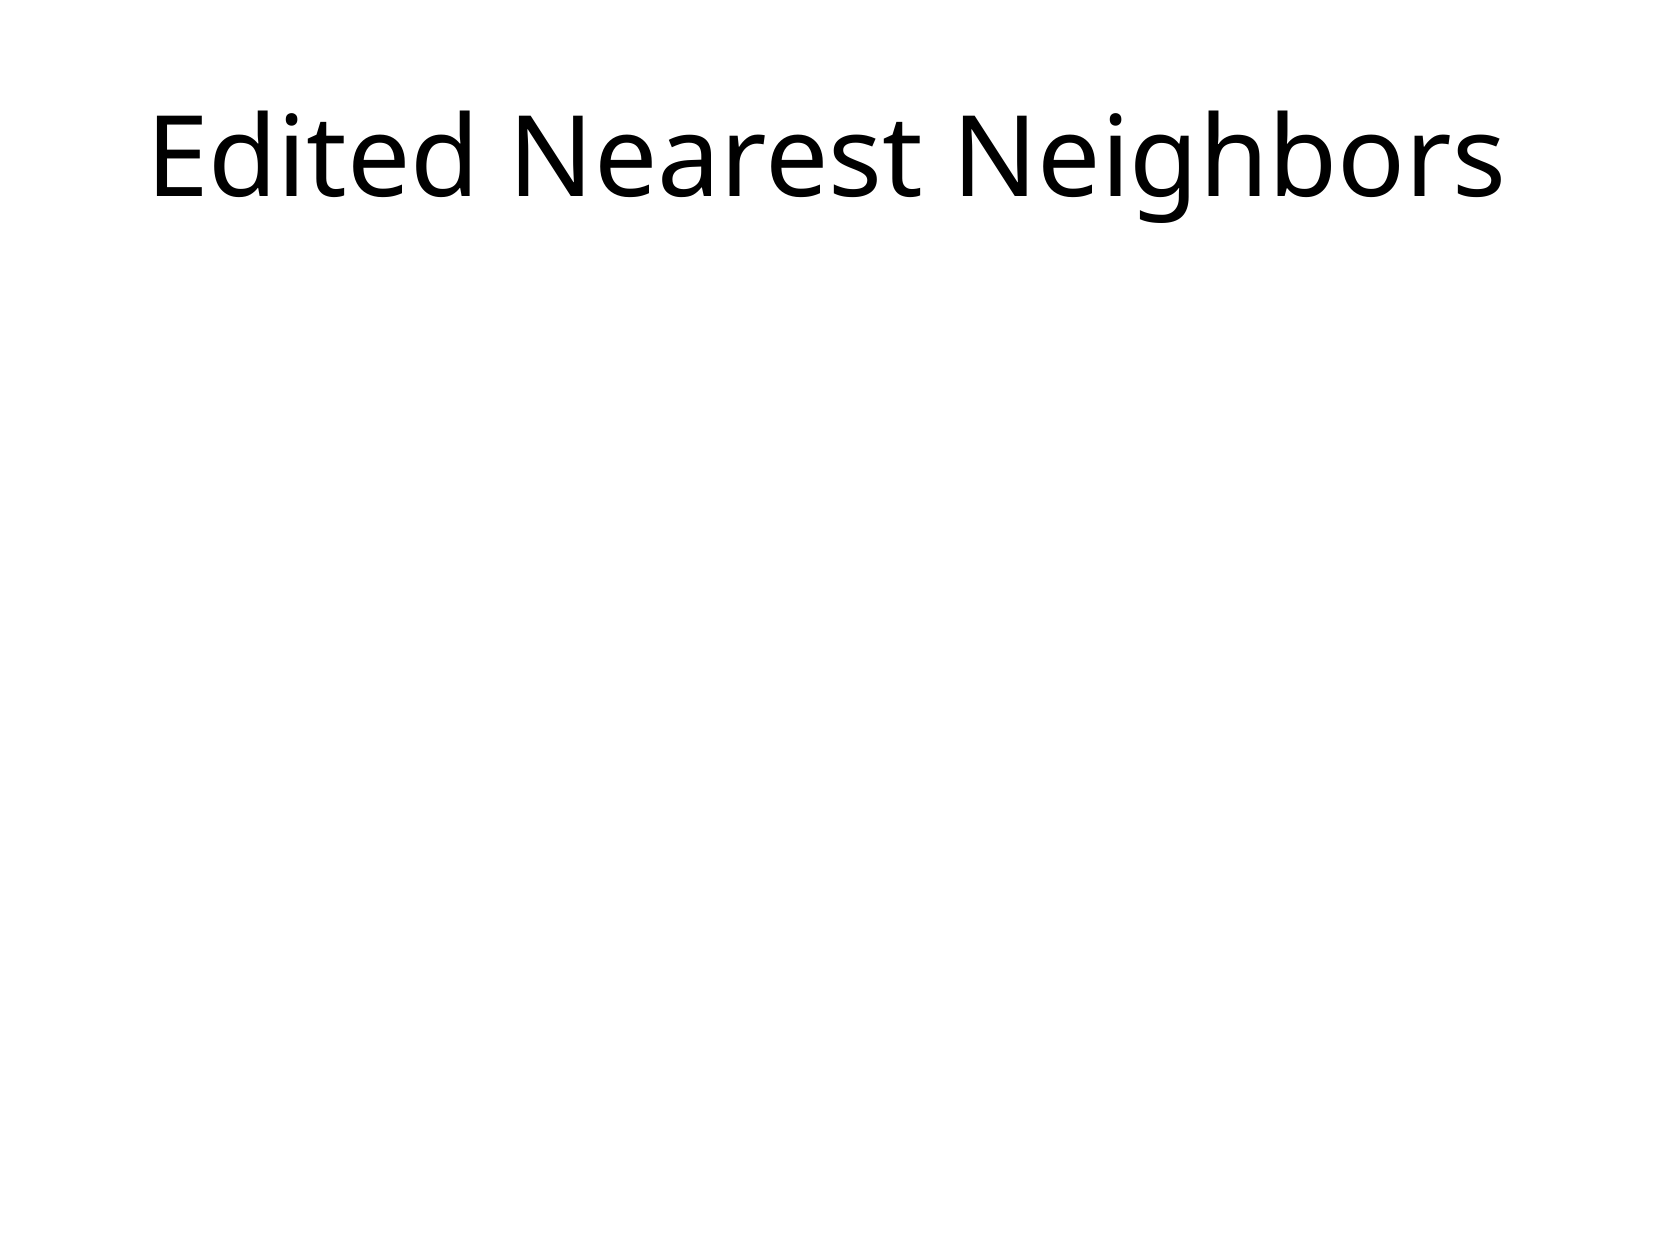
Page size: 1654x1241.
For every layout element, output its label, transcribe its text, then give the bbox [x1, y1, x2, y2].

title Edited Nearest Neighbors [82, 49, 1571, 257]
